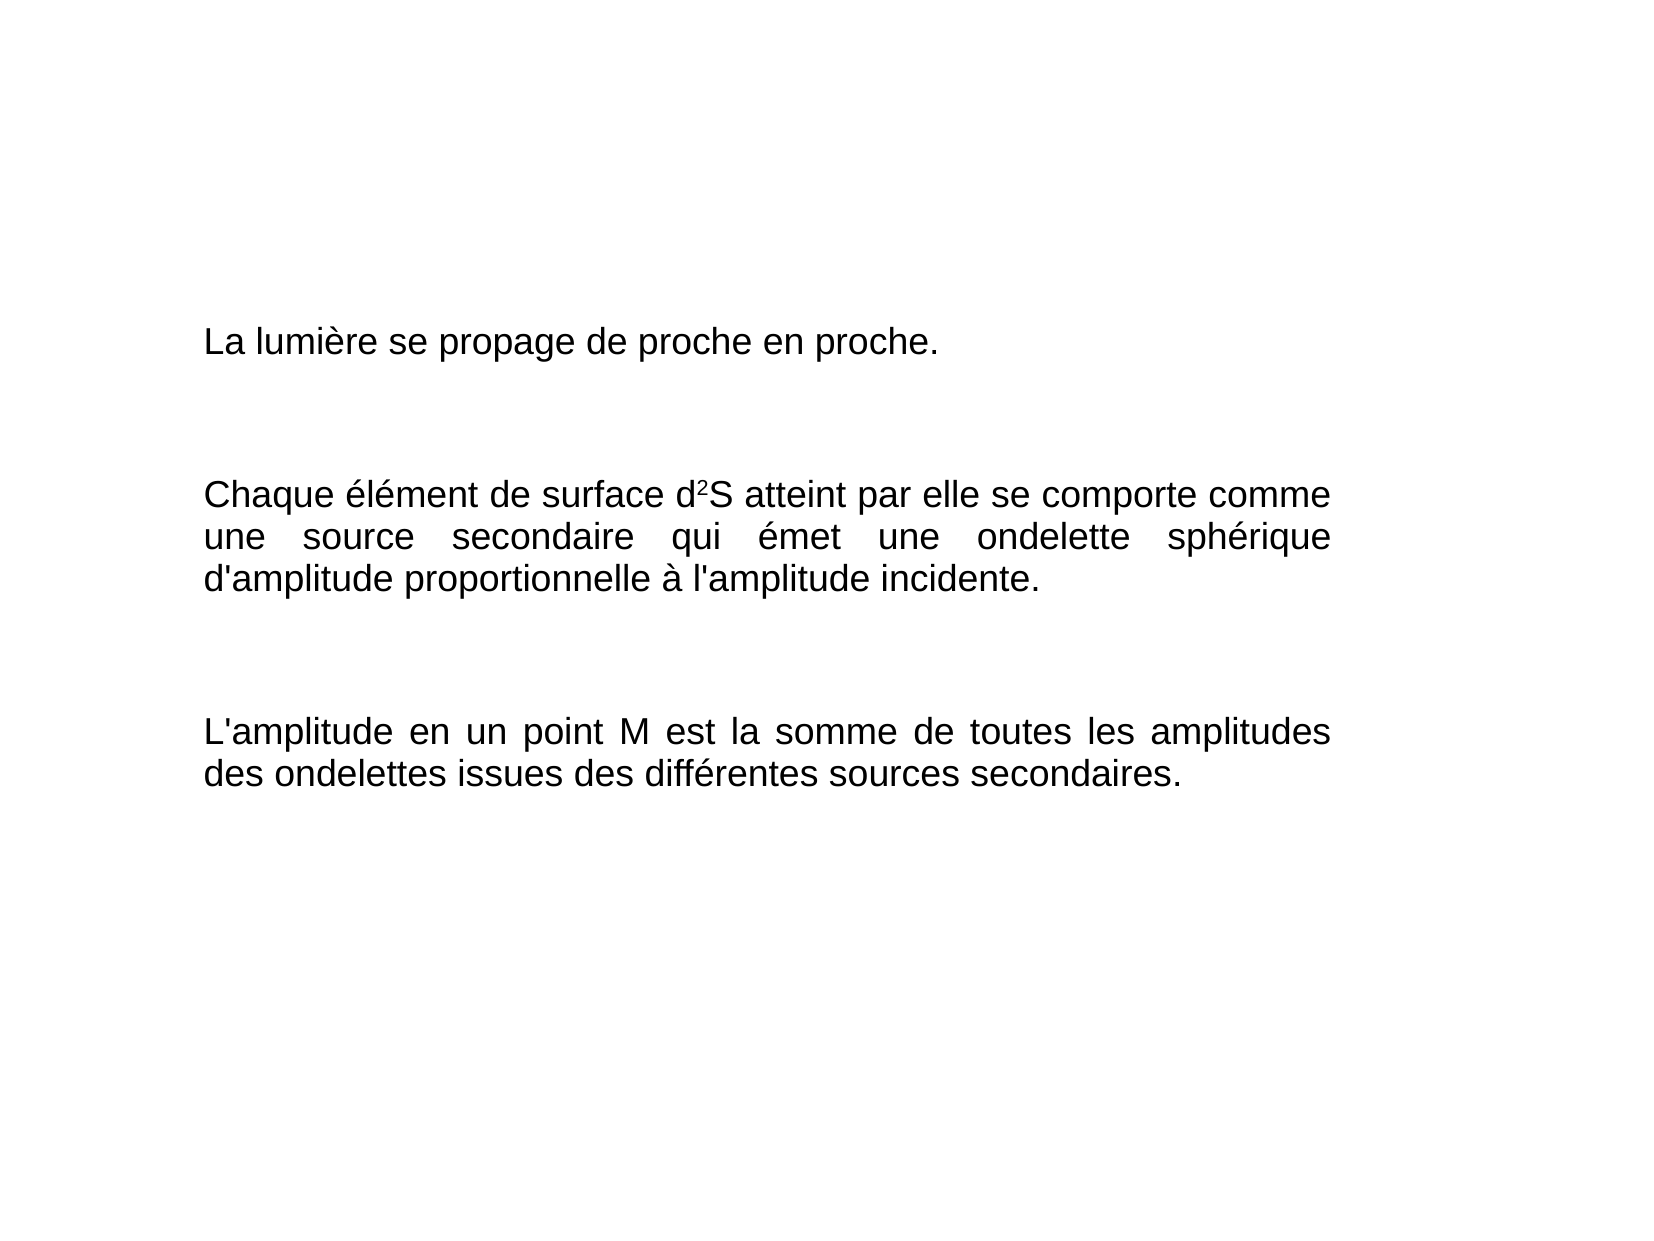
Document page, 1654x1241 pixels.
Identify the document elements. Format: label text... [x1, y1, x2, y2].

text_box L'amplitude en un point M est la somme de toutes les amplitudes des ondelettes issues des différentes sources secondaires. [188, 702, 1347, 802]
text_box Chaque élément de surface d2S atteint par elle se comporte comme une source secondaire qui émet une ondelette sphérique d'amplitude proportionnelle à l'amplitude incidente. [188, 466, 1347, 610]
text_box La lumière se propage de proche en proche. [188, 313, 1347, 371]
